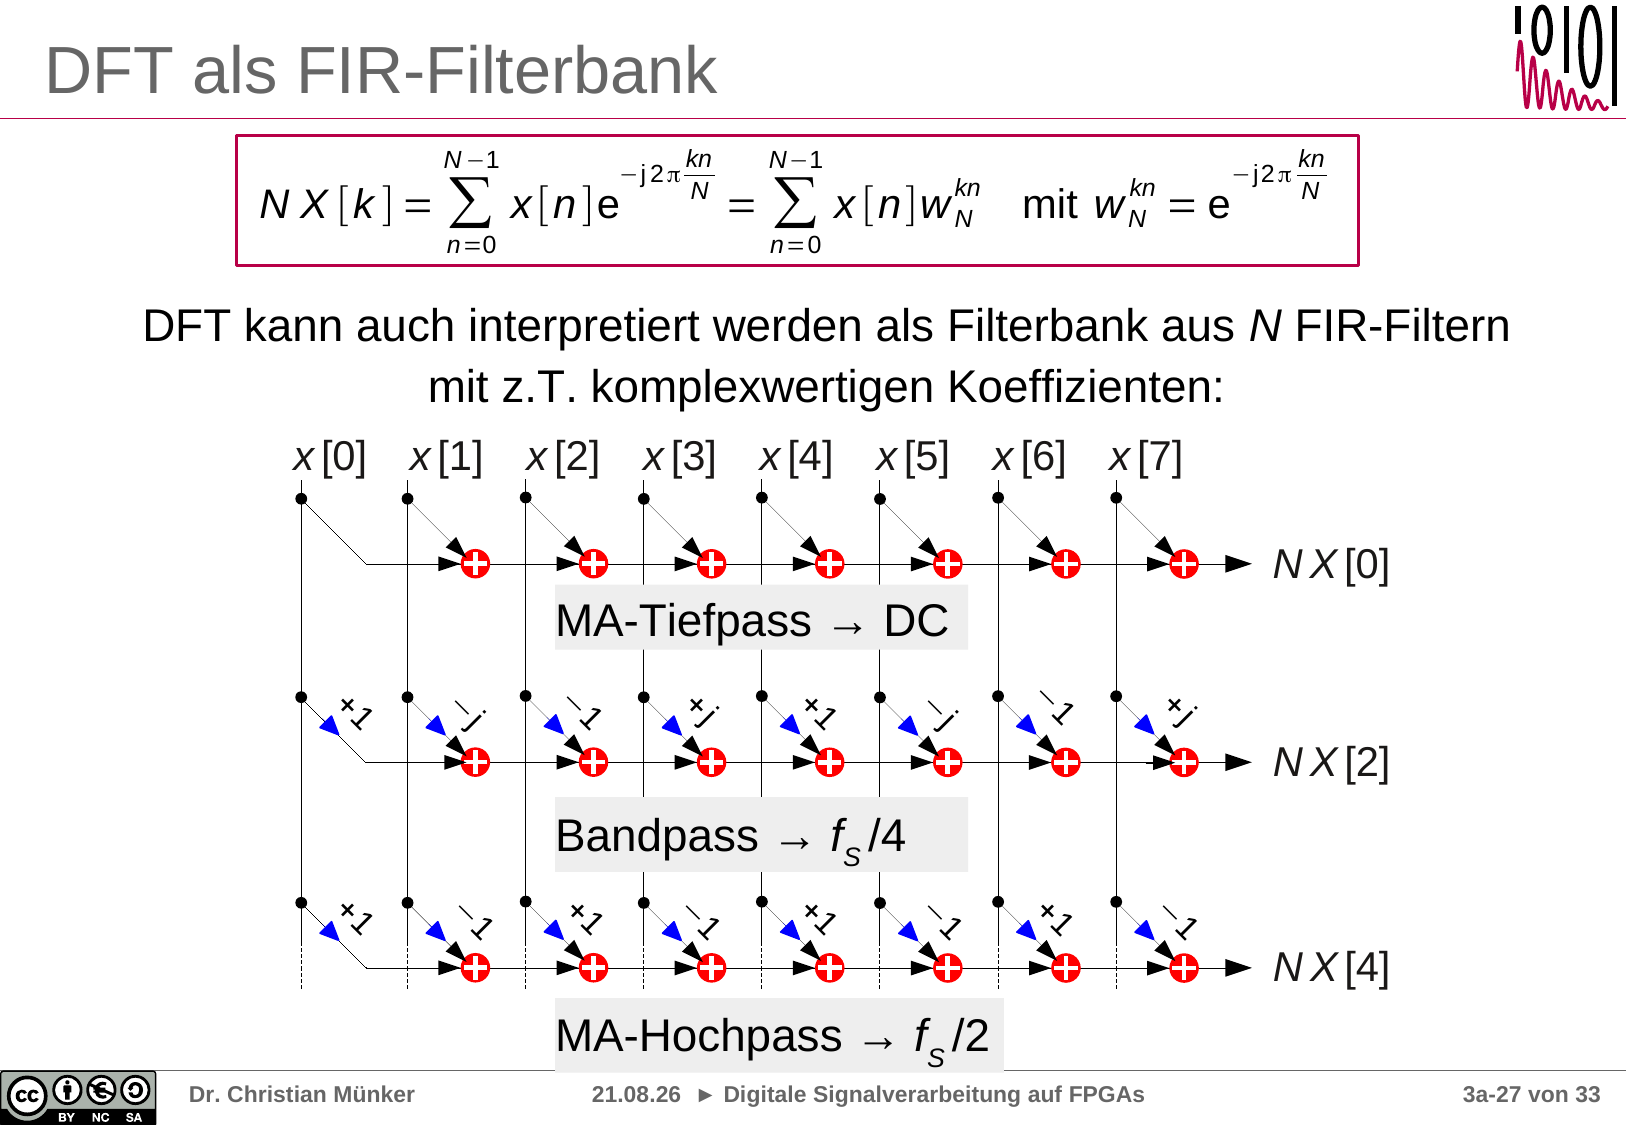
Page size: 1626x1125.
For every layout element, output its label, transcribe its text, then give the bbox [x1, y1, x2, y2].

text_box x [2] [511, 424, 616, 497]
picture [1511, 0, 1624, 113]
text_box [874, 897, 886, 909]
text_box [1110, 690, 1123, 703]
text_box [519, 895, 532, 908]
text_box [874, 691, 886, 704]
list DFT kann auch interpretiert werden als Filterbank aus N FIR-Filtern mit z.T. komplexwertigen Koeffizienten: [135, 289, 1518, 403]
text_box [933, 549, 963, 579]
text_box Bandpass → fS /4 [555, 797, 969, 863]
text_box [1169, 747, 1199, 778]
text_box [460, 952, 491, 983]
chart [1151, 680, 1208, 737]
text_box [295, 691, 308, 704]
chart [324, 885, 387, 948]
text_box x [4] [744, 424, 850, 497]
text_box [295, 896, 308, 909]
text_box [933, 747, 963, 778]
chart [1024, 886, 1087, 948]
chart [253, 145, 1335, 260]
text_box [460, 548, 491, 579]
chart [440, 885, 506, 952]
text_box [1051, 549, 1081, 579]
text_box [295, 497, 308, 505]
text_box [755, 690, 768, 702]
text_box [755, 895, 768, 908]
text_box N X [4] [1258, 936, 1406, 1008]
text_box N X [0] [1257, 533, 1406, 605]
text_box [696, 549, 727, 579]
text_box [401, 896, 414, 909]
text_box [992, 895, 1005, 908]
text_box MA-Hochpass → fS /2 [555, 998, 1004, 1063]
text_box [578, 747, 609, 777]
text_box [874, 497, 886, 505]
text_box [815, 953, 845, 983]
text_box [696, 747, 727, 778]
text_box MA-Tiefpass → DC [555, 584, 969, 650]
text_box [815, 549, 845, 579]
chart [788, 886, 851, 948]
text_box [460, 747, 491, 777]
chart [436, 680, 497, 740]
text_box [696, 953, 727, 983]
text_box [401, 497, 414, 505]
chart [1145, 885, 1211, 952]
text_box [933, 953, 963, 983]
title DFT als FIR-Filterbank [44, 10, 1299, 137]
text_box [1051, 953, 1081, 983]
text_box x [5] [861, 424, 966, 497]
chart [324, 680, 387, 743]
text_box [992, 497, 1005, 504]
text_box [401, 691, 414, 704]
text_box x [3] [628, 424, 733, 497]
chart [673, 680, 730, 737]
text_box [992, 690, 1004, 703]
text_box [637, 691, 650, 704]
text_box [637, 497, 650, 505]
chart [909, 885, 976, 952]
text_box [578, 952, 609, 983]
text_box [1110, 497, 1123, 504]
text_box [1051, 747, 1081, 778]
text_box [1169, 549, 1199, 579]
chart [667, 885, 733, 952]
text_box [519, 497, 532, 504]
text_box [637, 896, 650, 909]
text_box [1110, 895, 1123, 908]
chart [788, 680, 851, 743]
chart [549, 676, 615, 742]
text_box N X [2] [1258, 731, 1406, 804]
text_box x [7] [1094, 424, 1199, 497]
text_box [755, 497, 768, 504]
chart [909, 680, 969, 740]
text_box x [6] [978, 424, 1083, 497]
chart [555, 886, 618, 948]
text_box x [1] [395, 424, 500, 497]
chart [1021, 670, 1088, 737]
text_box [814, 747, 845, 778]
text_box [519, 690, 532, 702]
text_box [1169, 953, 1199, 983]
text_box x [0] [278, 424, 383, 497]
text_box [578, 548, 609, 579]
